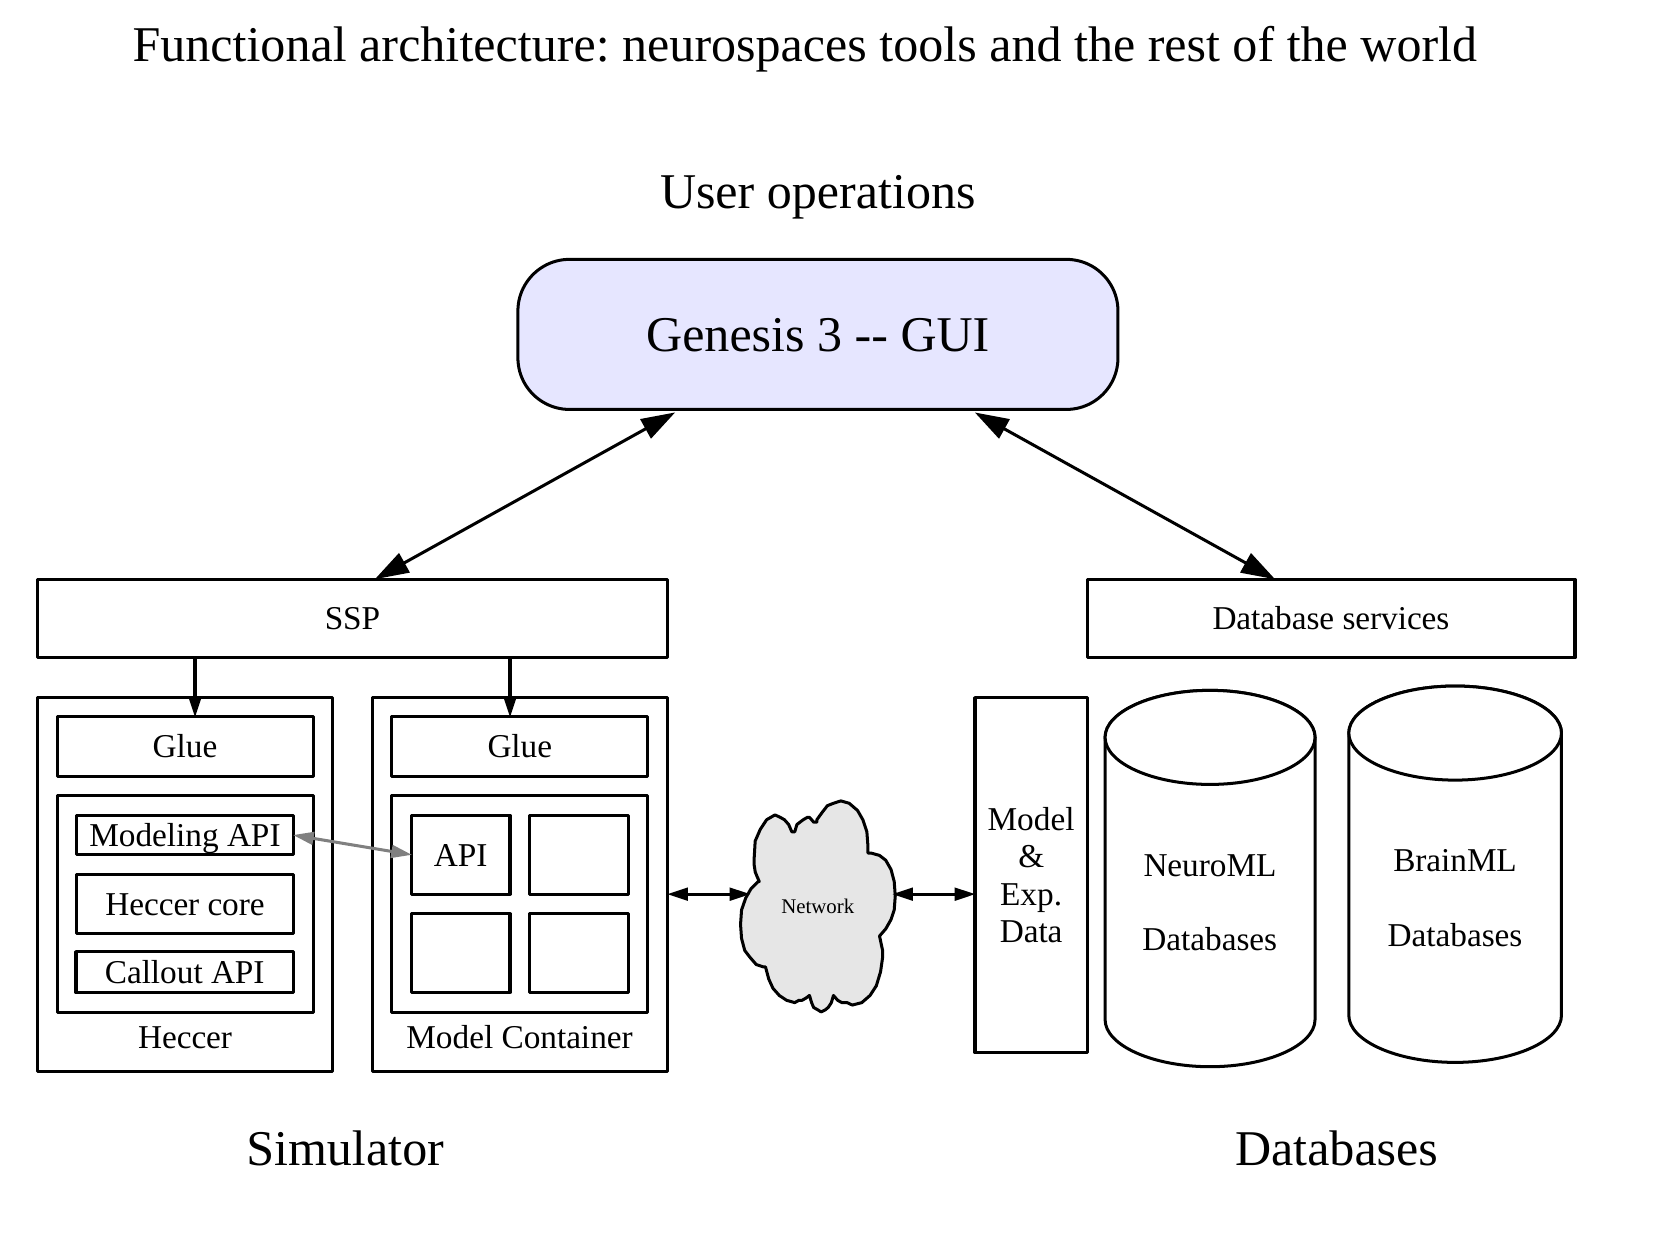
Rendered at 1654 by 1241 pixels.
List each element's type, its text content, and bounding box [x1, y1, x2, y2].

text_box Database services [1087, 579, 1576, 658]
text_box API [411, 815, 511, 895]
text_box Databases [1234, 1118, 1439, 1180]
text_box BrainML Databases [1348, 735, 1562, 1063]
text_box Simulator [246, 1118, 445, 1180]
text_box User operations [660, 164, 976, 226]
text_box SSP [37, 579, 668, 658]
text_box Genesis 3 -- GUI [517, 259, 1118, 410]
text_box Model & Exp. Data [975, 697, 1088, 1053]
text_box Model Container [372, 697, 668, 1072]
text_box Functional architecture: neurospaces tools and the rest of the world [132, 14, 1479, 76]
text_box NeuroML Databases [1105, 738, 1316, 1067]
text_box Heccer [37, 697, 333, 1072]
text_box Network [740, 800, 896, 1012]
